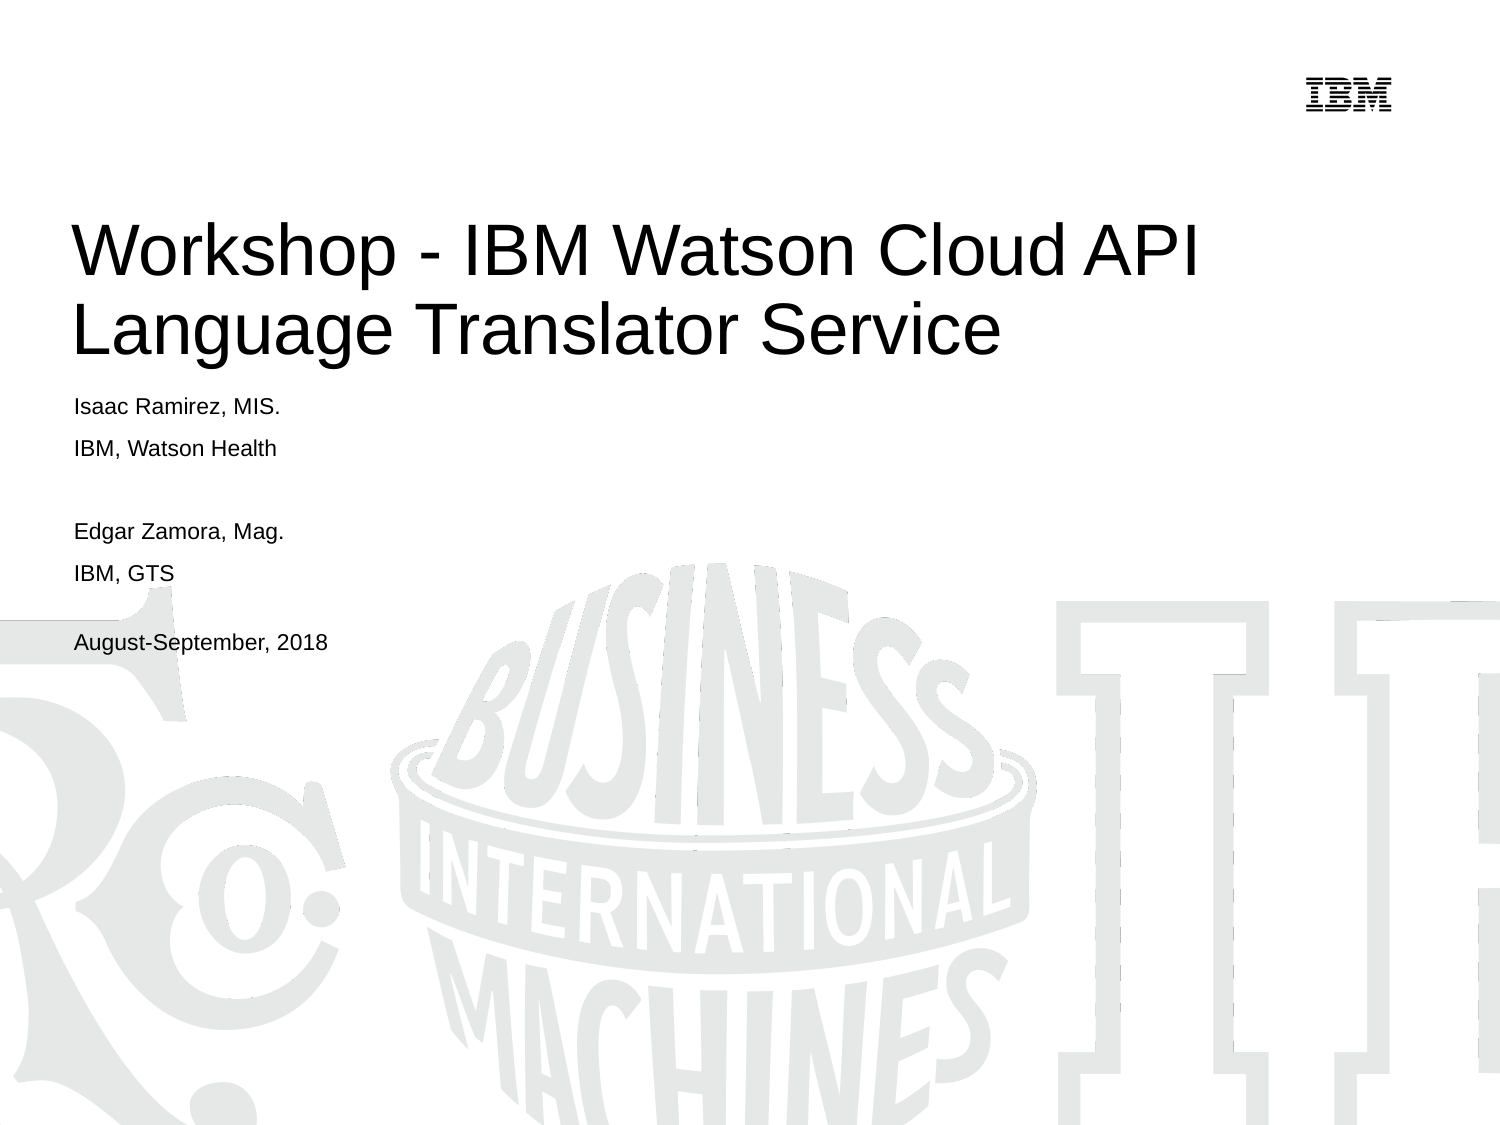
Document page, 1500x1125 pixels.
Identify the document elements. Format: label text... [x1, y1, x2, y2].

title Workshop - IBM Watson Cloud API Language Translator Service [56, 205, 1447, 466]
subtitle Isaac Ramirez, MIS. IBM, Watson Health Edgar Zamora, Mag. IBM, GTS August-September, 2018 [59, 383, 1334, 663]
picture [0, 0, 1500, 1125]
